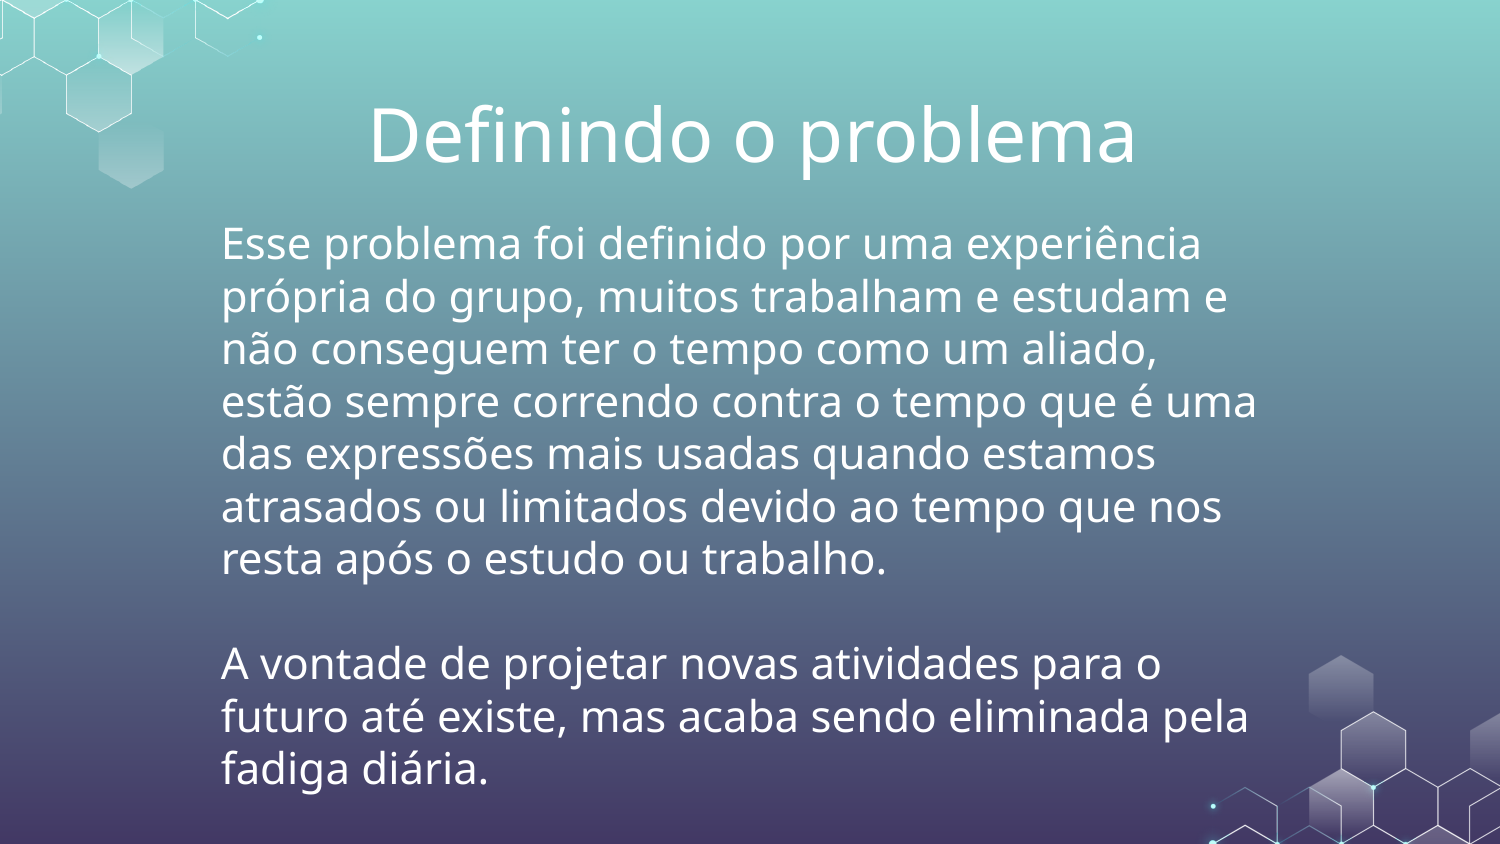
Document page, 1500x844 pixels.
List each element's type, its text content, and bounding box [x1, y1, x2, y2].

picture [0, 0, 283, 189]
picture [1191, 656, 1500, 844]
title Definindo o problema [82, 72, 1426, 183]
subtitle Esse problema foi definido por uma experiência própria do grupo, muitos trabalham e estudam e não conseguem ter o tempo como um aliado, estão sempre correndo contra o tempo que é uma das expressões mais usadas quando estamos atrasados ou limitados devido ao tempo que nos resta após o estudo ou trabalho. A vontade de projetar novas atividades para o futuro até existe, mas acaba sendo eliminada pela fadiga diária. [205, 238, 1295, 771]
